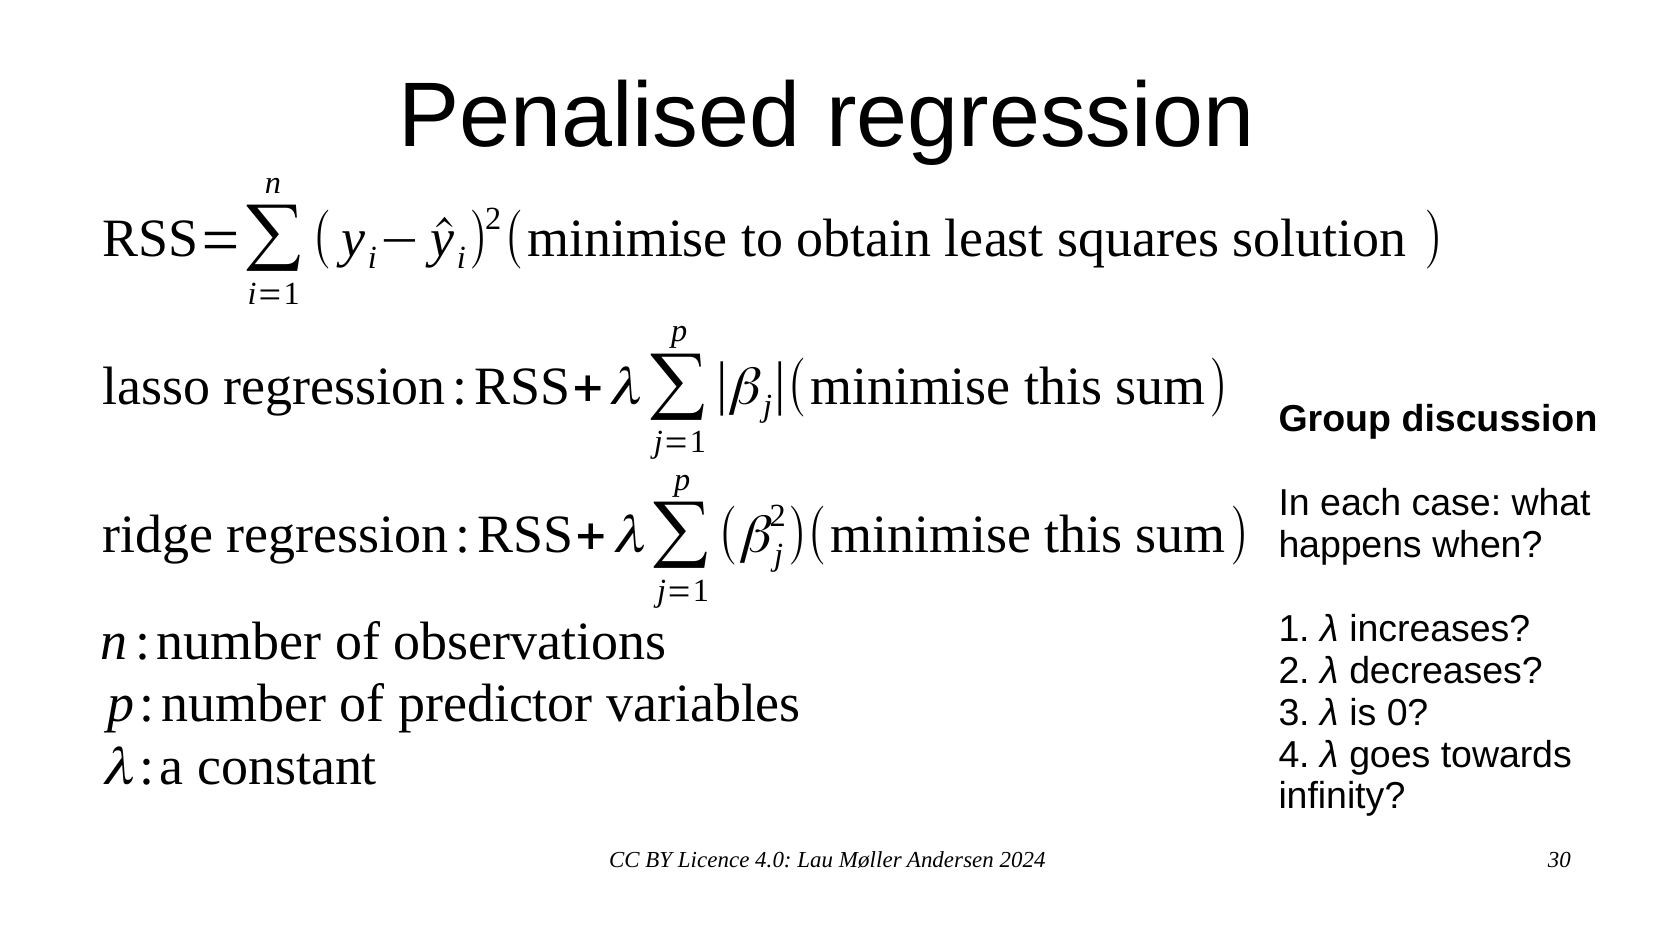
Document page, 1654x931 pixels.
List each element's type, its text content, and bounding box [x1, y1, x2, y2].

title Penalised regression [82, 37, 1571, 193]
chart [94, 165, 1449, 796]
text_box Group discussion In each case: what happens when? 1. λ increases? 2. λ decreases? 3. λ is 0? 4. λ goes towards infinity? [1263, 389, 1642, 825]
